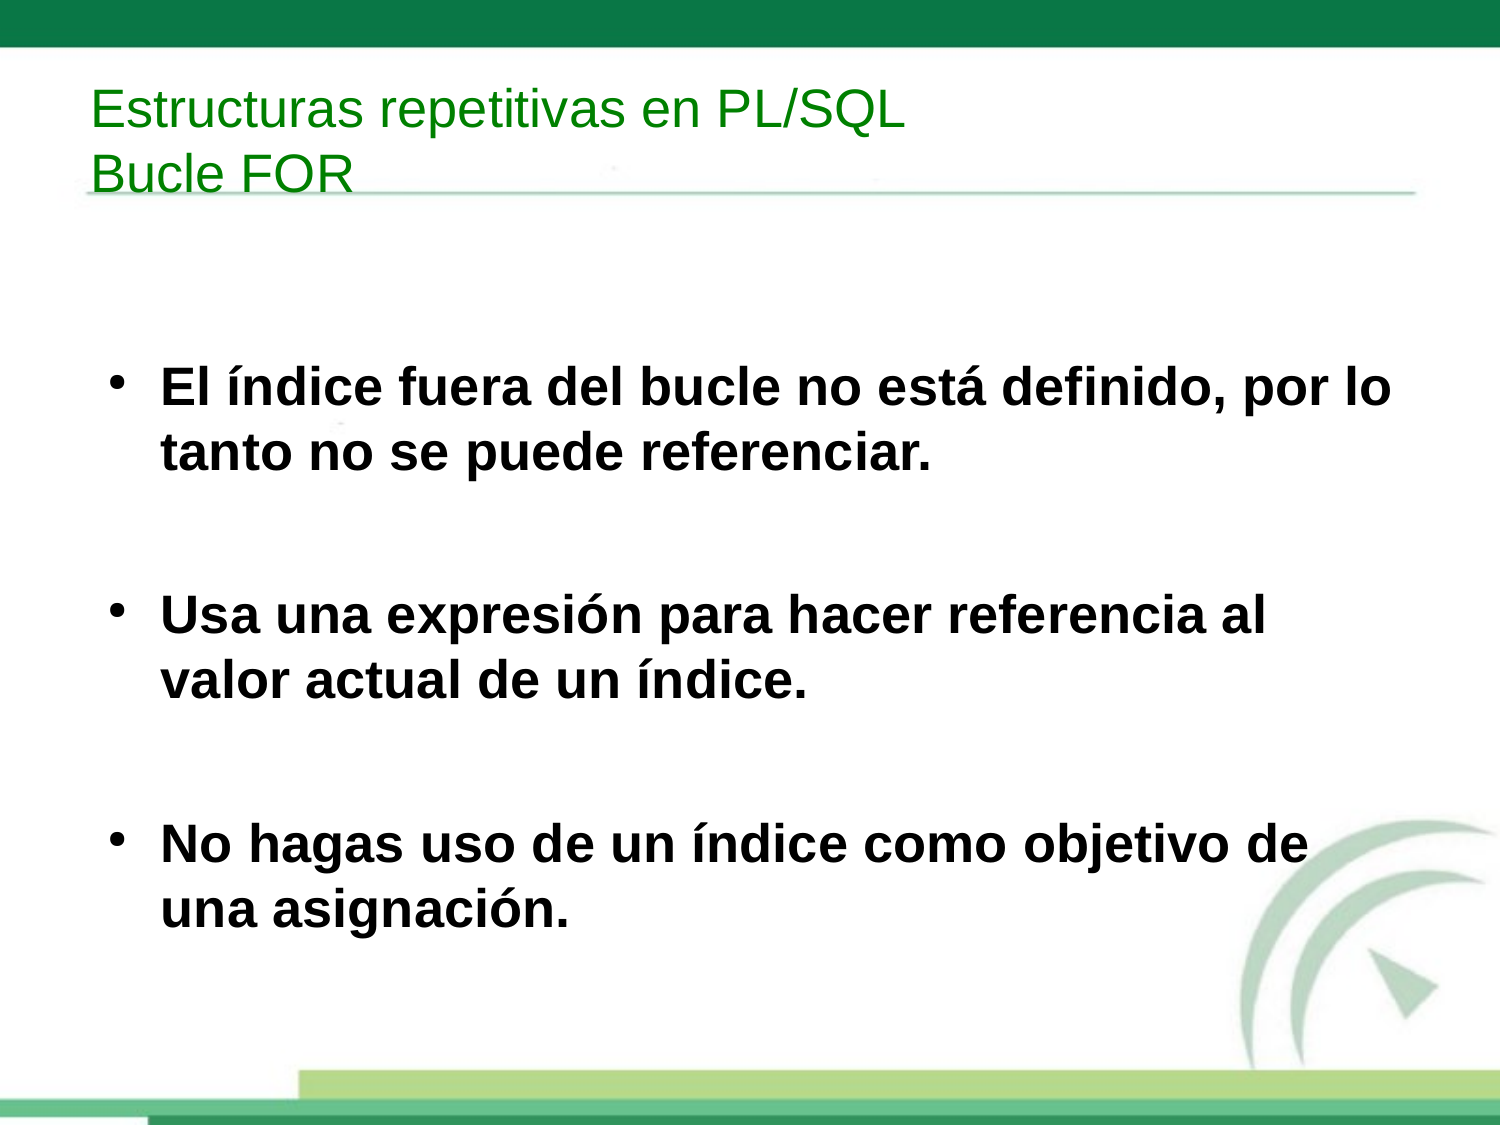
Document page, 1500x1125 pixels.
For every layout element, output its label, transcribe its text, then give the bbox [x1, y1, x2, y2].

picture [0, 0, 1500, 1125]
title Estructuras repetitivas en PL/SQL Bucle FOR [75, 45, 1426, 233]
list El índice fuera del bucle no está definido, por lo tanto no se puede referenciar. Usa una expresión para hacer referencia al valor actual de un índice. No hagas uso de un índice como objetivo de una asignación. [75, 262, 1426, 1006]
